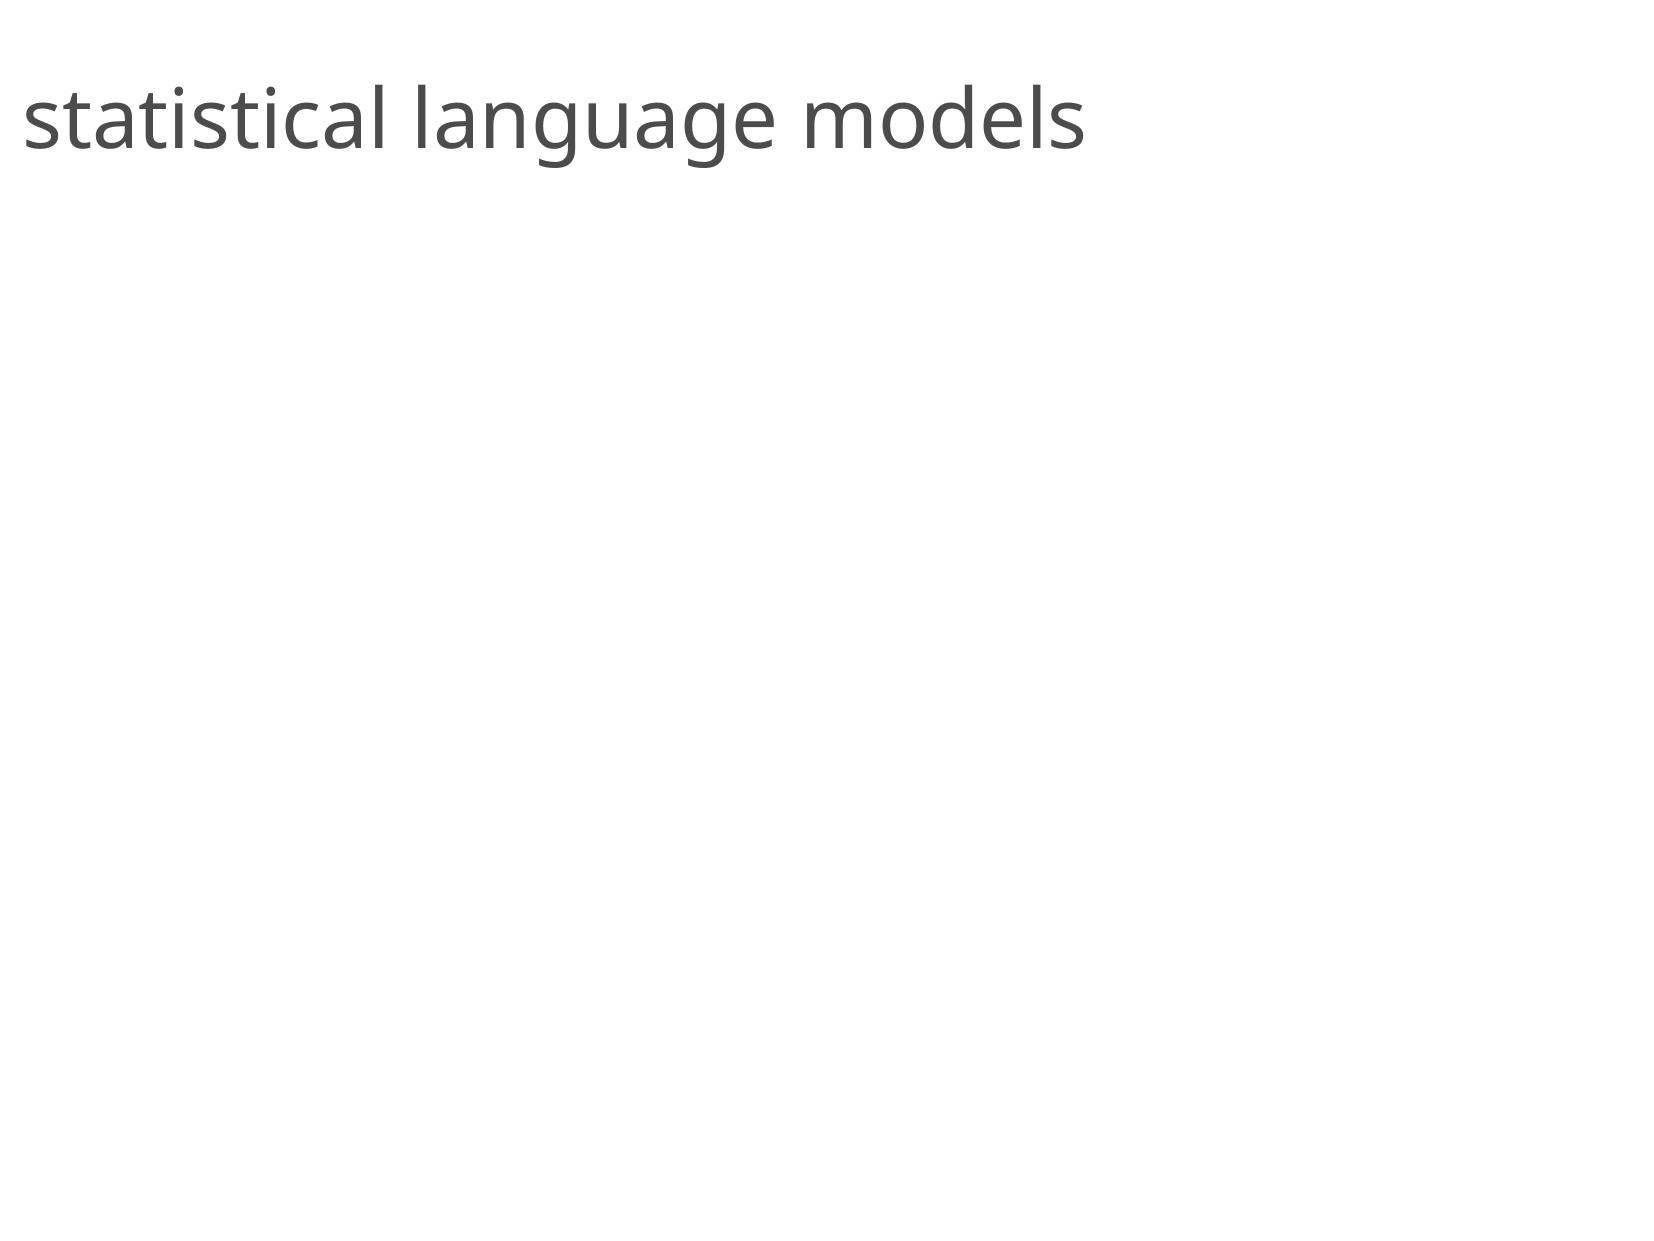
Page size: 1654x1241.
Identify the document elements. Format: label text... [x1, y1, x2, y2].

title statistical language models [22, 19, 1654, 213]
